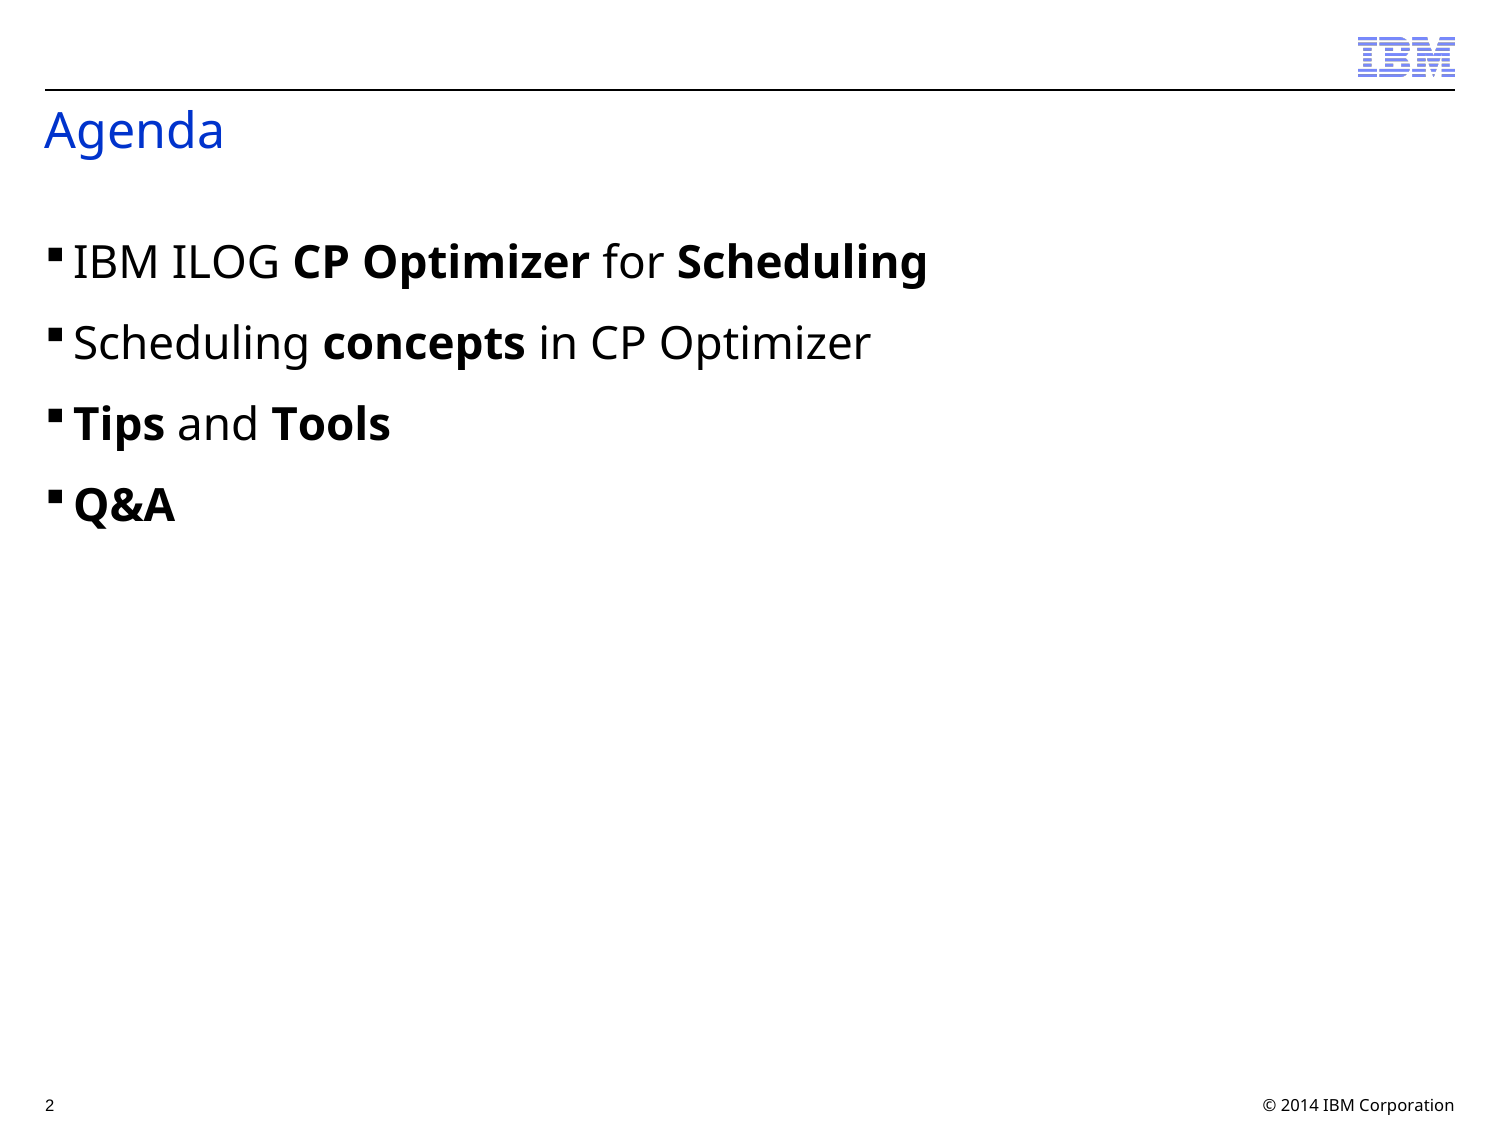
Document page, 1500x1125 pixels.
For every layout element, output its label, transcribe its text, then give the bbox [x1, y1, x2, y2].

picture [1358, 37, 1455, 77]
title Agenda [29, 97, 1500, 203]
list IBM ILOG CP Optimizer for Scheduling Scheduling concepts in CP Optimizer Tips and Tools Q&A [29, 224, 1426, 1066]
